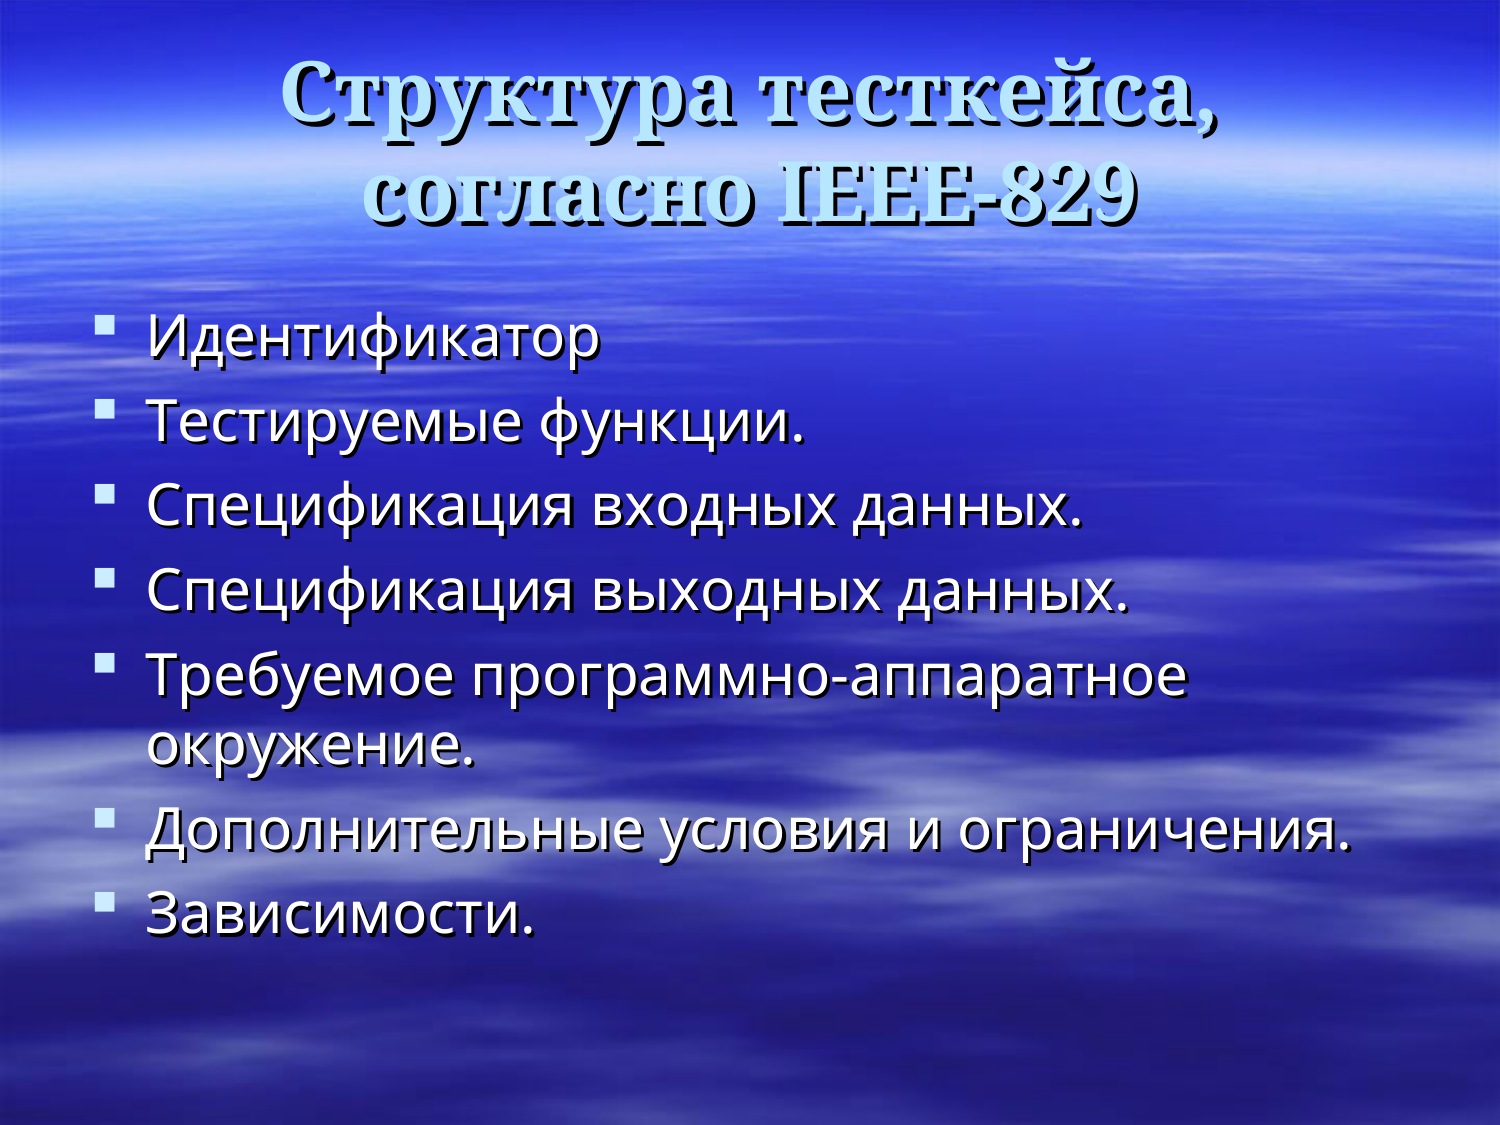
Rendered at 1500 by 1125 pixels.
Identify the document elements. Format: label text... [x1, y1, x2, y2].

title Структура тесткейса, согласно IEEE-829 [74, 30, 1425, 247]
list Идентификатор Тестируемые функции. Спецификация входных данных. Спецификация выходных данных. Требуемое программно-аппаратное окружение. Дополнительные условия и ограничения. Зависимости. [74, 290, 1425, 1000]
picture [0, 0, 1500, 1125]
